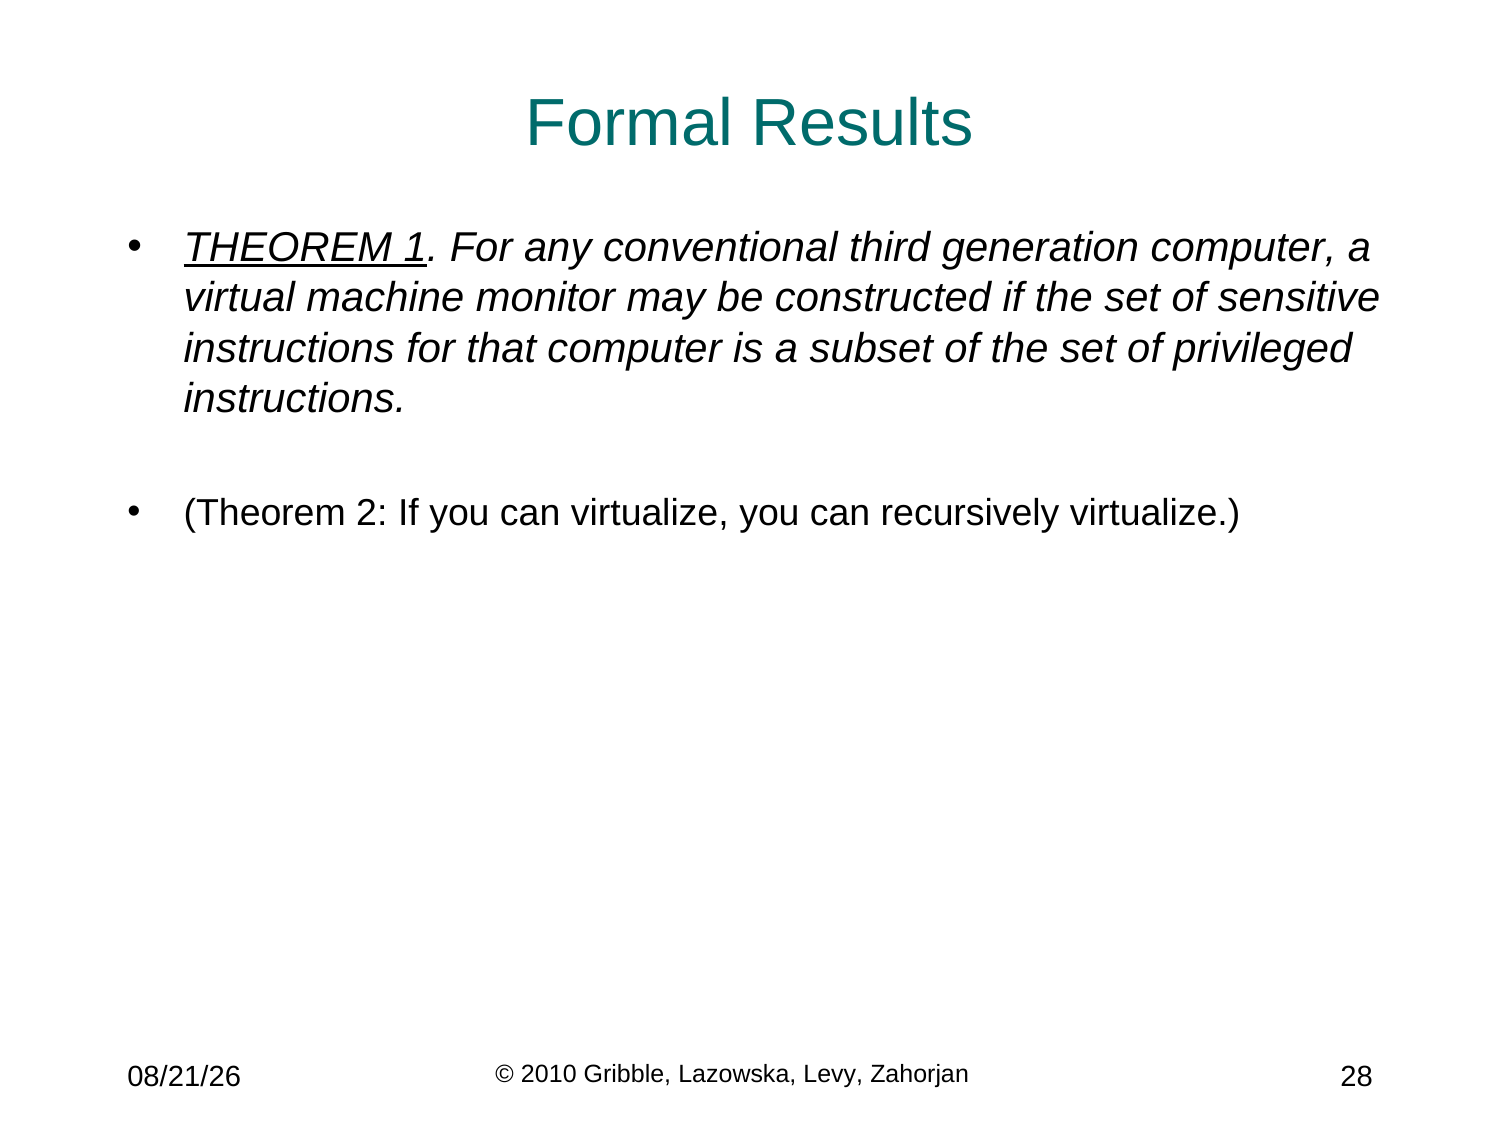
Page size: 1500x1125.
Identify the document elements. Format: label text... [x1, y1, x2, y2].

list THEOREM 1. For any conventional third generation computer, a virtual machine monitor may be constructed if the set of sensitive instructions for that computer is a subset of the set of privileged instructions. (Theorem 2: If you can virtualize, you can recursively virtualize.) [112, 212, 1426, 1013]
title Formal Results [112, 62, 1388, 176]
